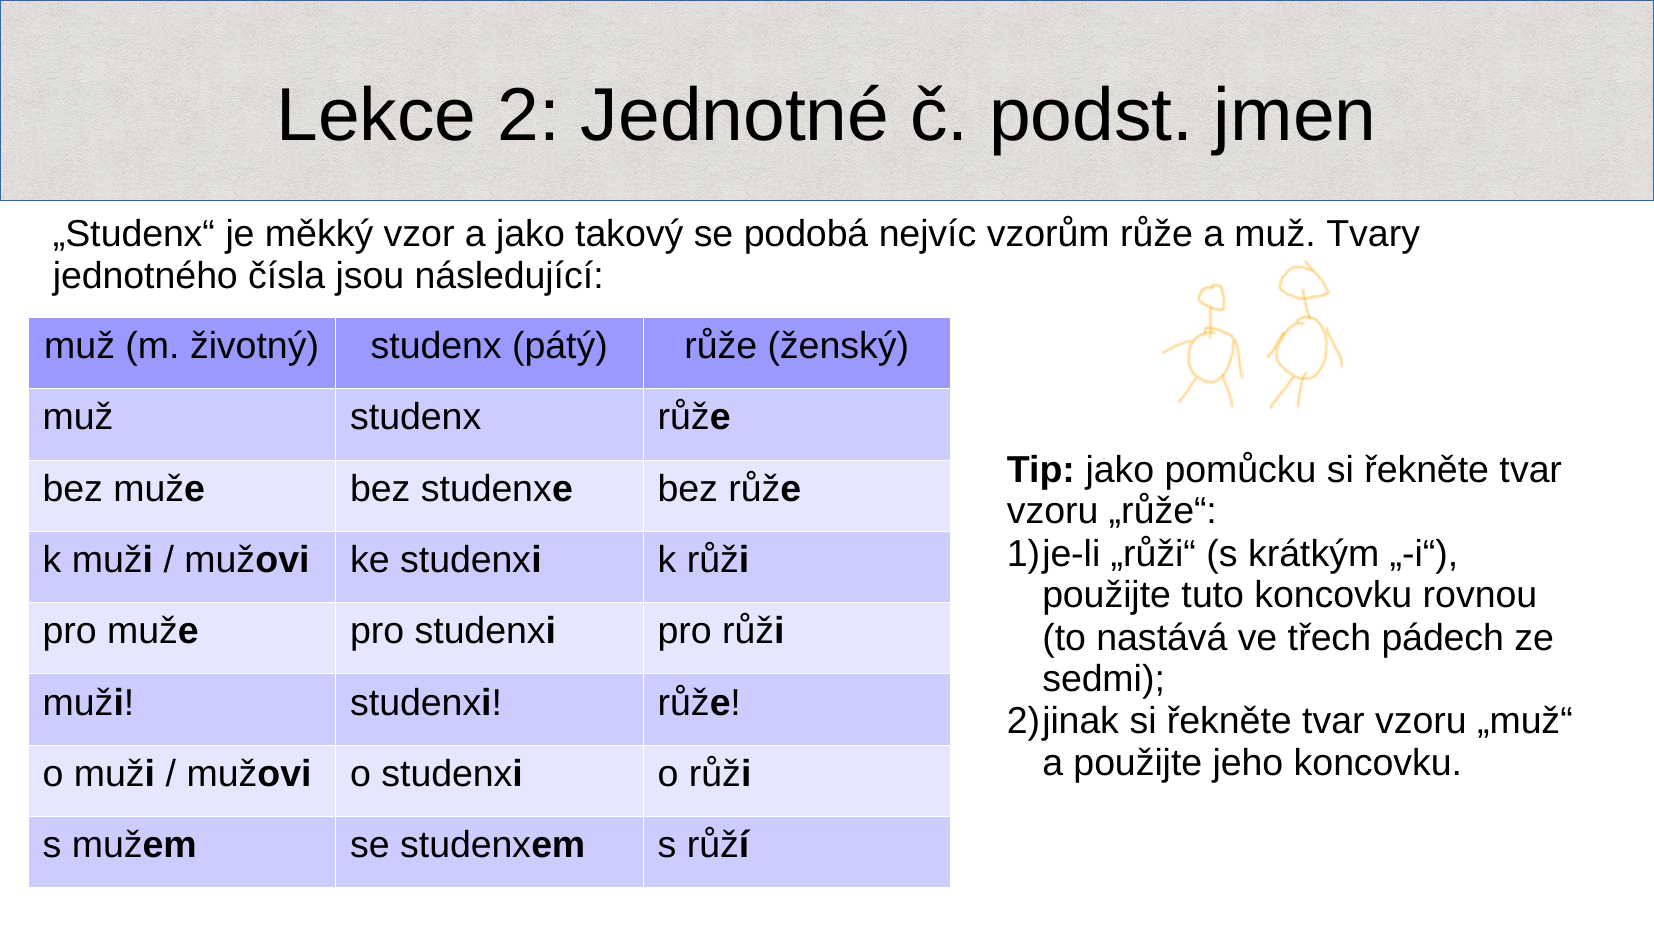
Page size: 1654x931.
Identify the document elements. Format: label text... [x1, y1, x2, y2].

table_cell o růži [644, 746, 950, 816]
picture [1161, 259, 1347, 410]
table_cell muž [29, 389, 335, 460]
table_cell k růži [644, 532, 950, 602]
table_cell se studenxem [336, 817, 643, 887]
text_box „Studenx“ je měkký vzor a jako takový se podobá nejvíc vzorům růže a muž. Tvary jednotného čísla jsou následující: [38, 205, 1621, 305]
picture [1, 1, 1653, 200]
table_cell s růží [644, 817, 950, 887]
table_cell růže! [644, 674, 950, 745]
table_cell bez studenxe [336, 461, 643, 531]
text_box Tip: jako pomůcku si řekněte tvar vzoru „růže“: je-li „růži“ (s krátkým „-i“), použijte tuto koncovku rovnou (to nastává ve třech pádech ze sedmi); jinak si řekněte tvar vzoru „muž“ a použijte jeho koncovku. [992, 440, 1607, 792]
table_cell s mužem [29, 817, 335, 887]
table_cell k muži / mužovi [29, 532, 335, 602]
table_header muž (m. životný) [29, 318, 335, 388]
table_cell pro muže [29, 603, 335, 673]
table_cell o muži / mužovi [29, 746, 335, 816]
table_cell studenx [336, 389, 643, 460]
table_cell pro růži [644, 603, 950, 673]
table_cell pro studenxi [336, 603, 643, 673]
table_header studenx (pátý) [336, 318, 643, 388]
table_cell studenxi! [336, 674, 643, 745]
table_cell o studenxi [336, 746, 643, 816]
table_cell ke studenxi [336, 532, 643, 602]
table_cell muži! [29, 674, 335, 745]
table_cell růže [644, 389, 950, 460]
title Lekce 2: Jednotné č. podst. jmen [82, 37, 1571, 193]
table_header růže (ženský) [644, 318, 950, 388]
table_cell bez růže [644, 461, 950, 531]
table_cell bez muže [29, 461, 335, 531]
